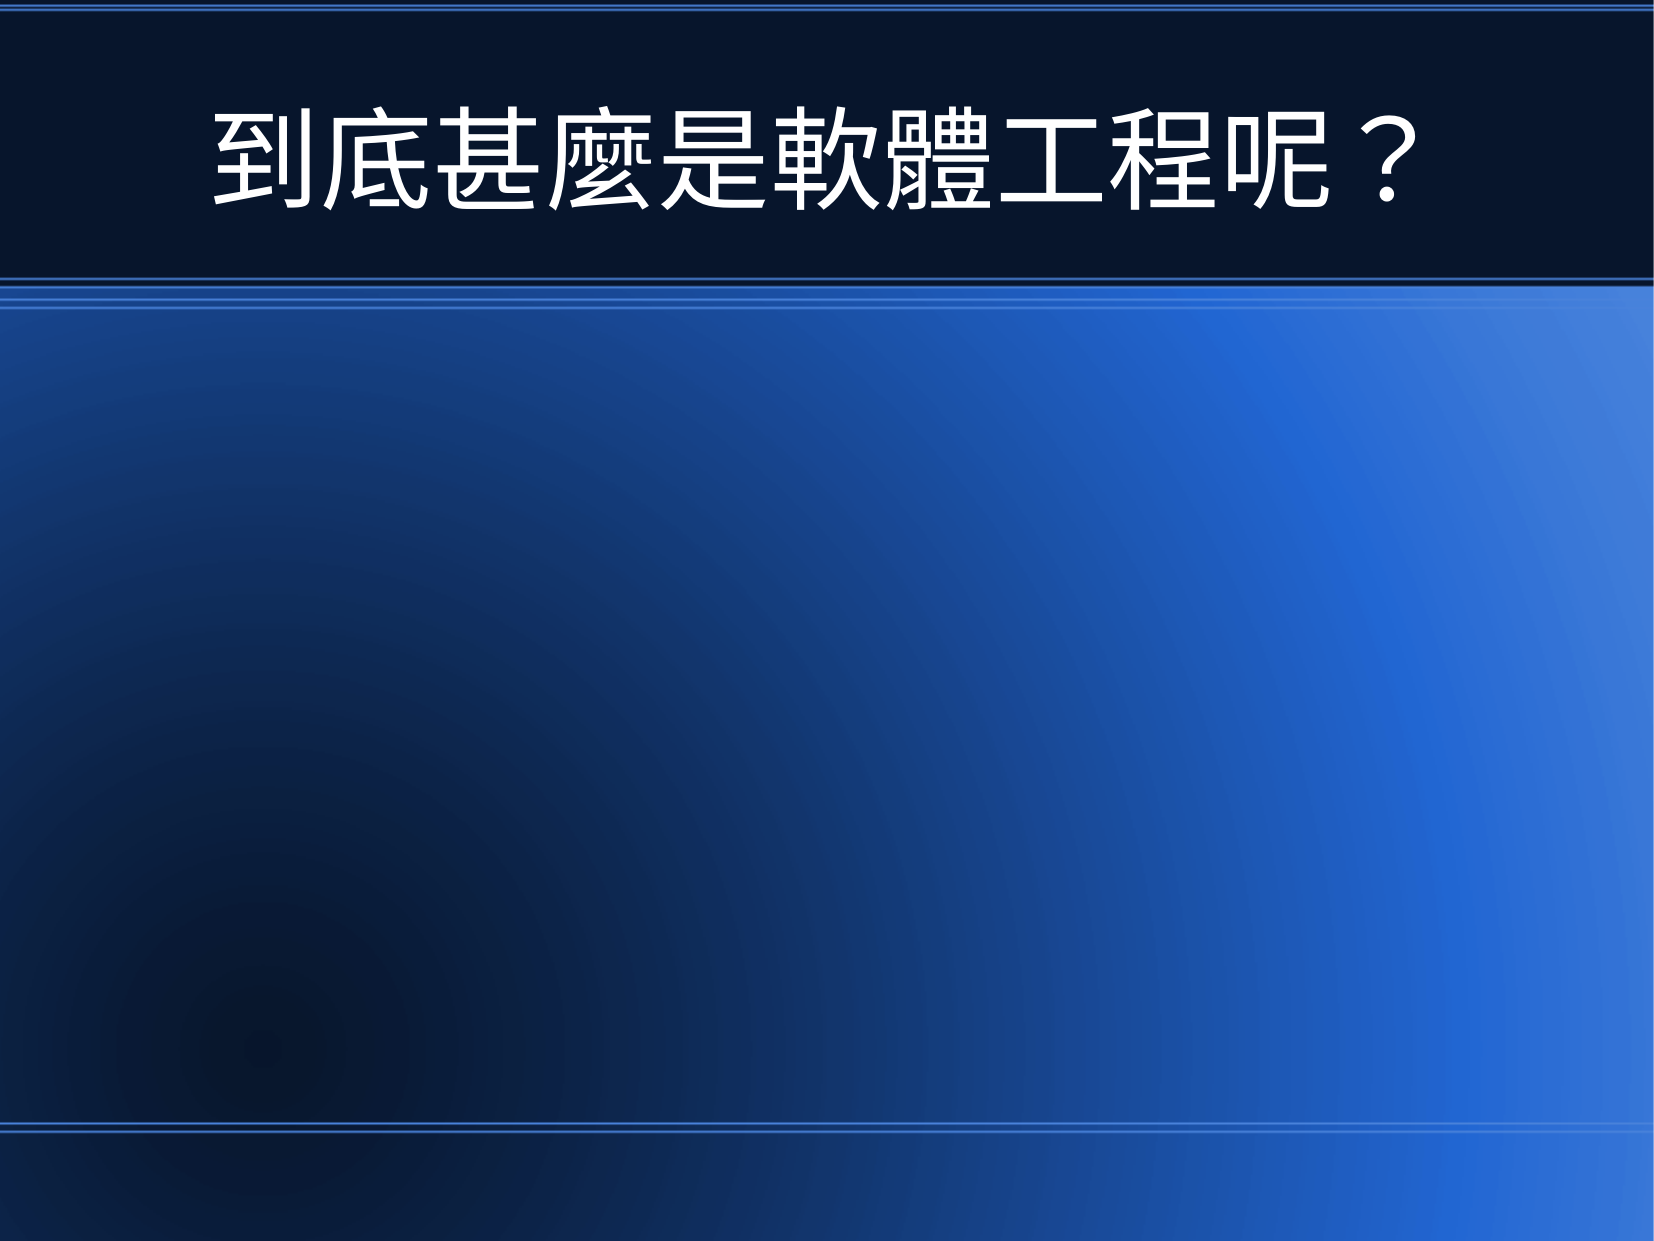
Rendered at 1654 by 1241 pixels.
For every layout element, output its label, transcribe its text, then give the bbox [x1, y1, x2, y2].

picture [0, 0, 1654, 1241]
title 到底甚麼是軟體工程呢？ [82, 49, 1571, 257]
